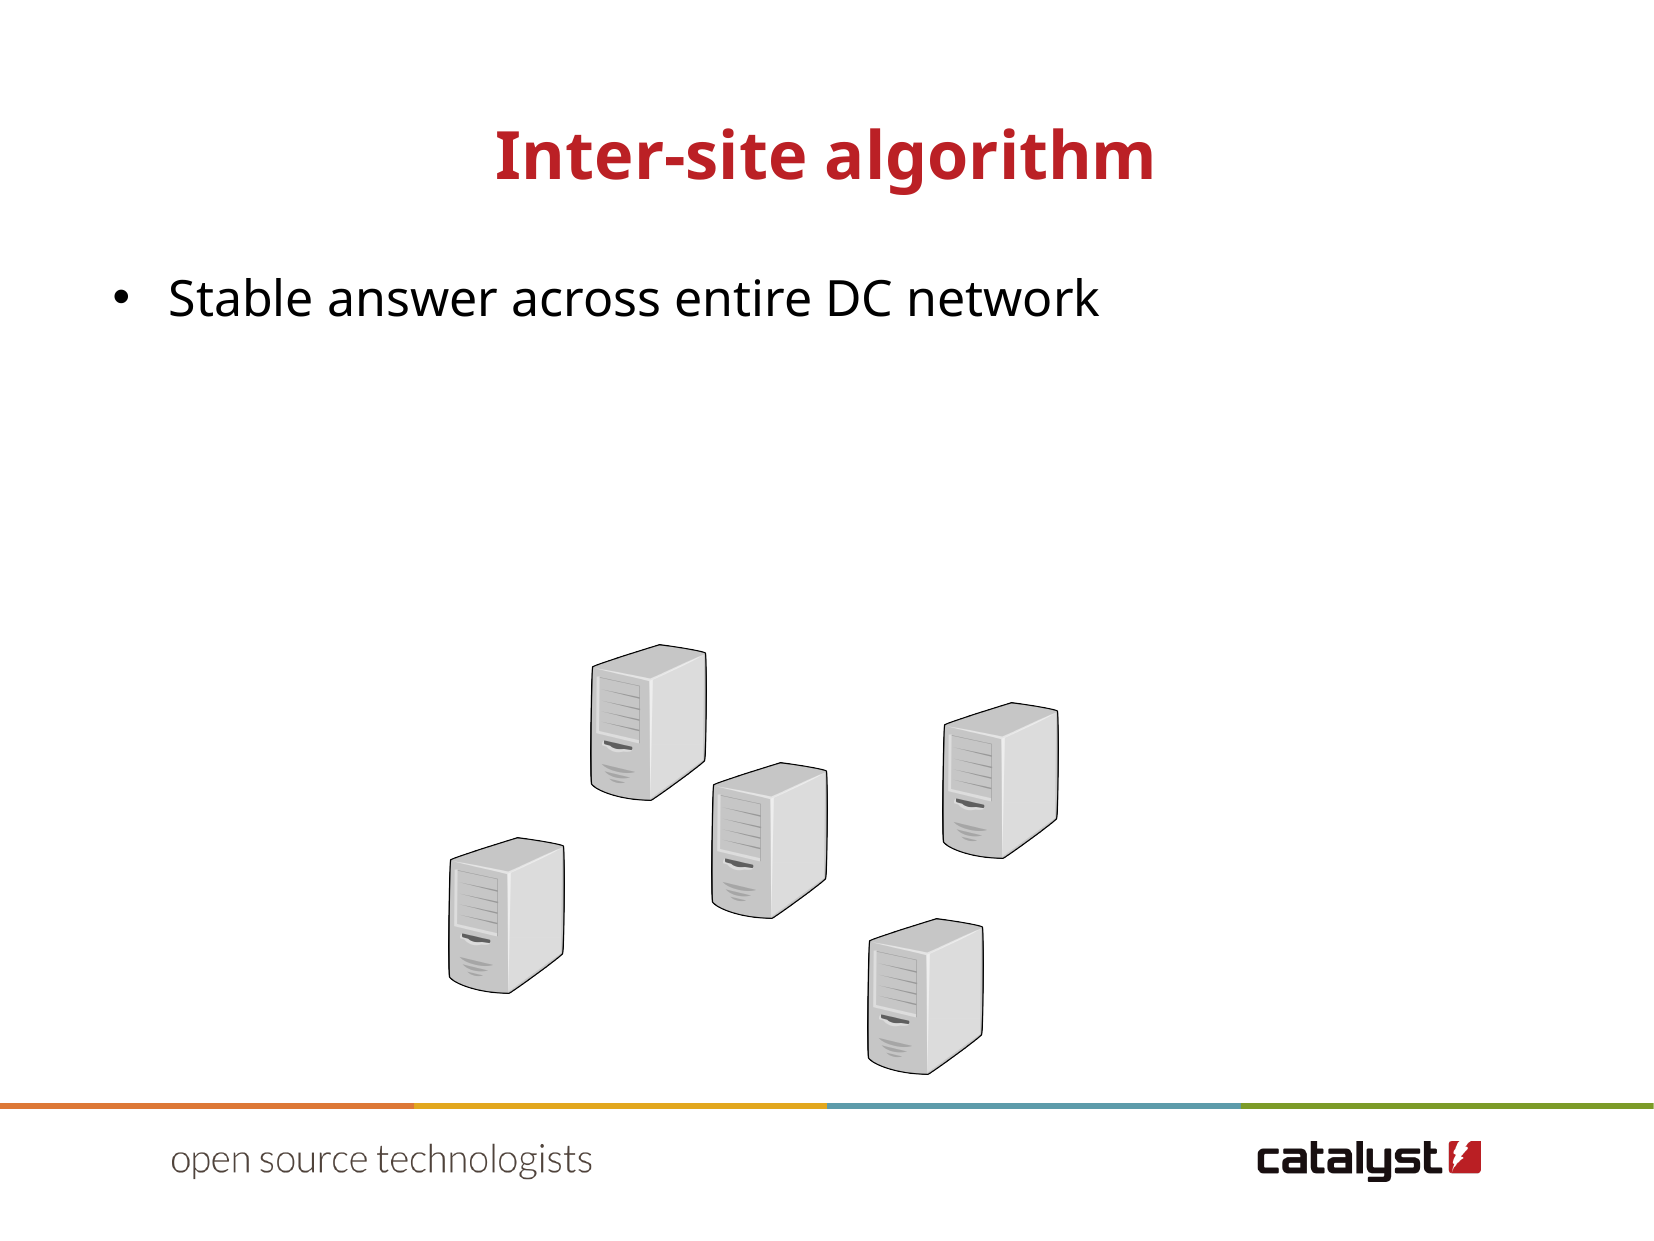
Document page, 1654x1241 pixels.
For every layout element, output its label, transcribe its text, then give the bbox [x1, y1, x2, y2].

picture [711, 762, 828, 919]
list Stable answer across entire DC network [112, 236, 1535, 956]
picture [448, 837, 565, 994]
picture [942, 702, 1059, 859]
picture [867, 918, 984, 1075]
picture [590, 644, 707, 801]
title Inter-site algorithm [82, 49, 1571, 257]
